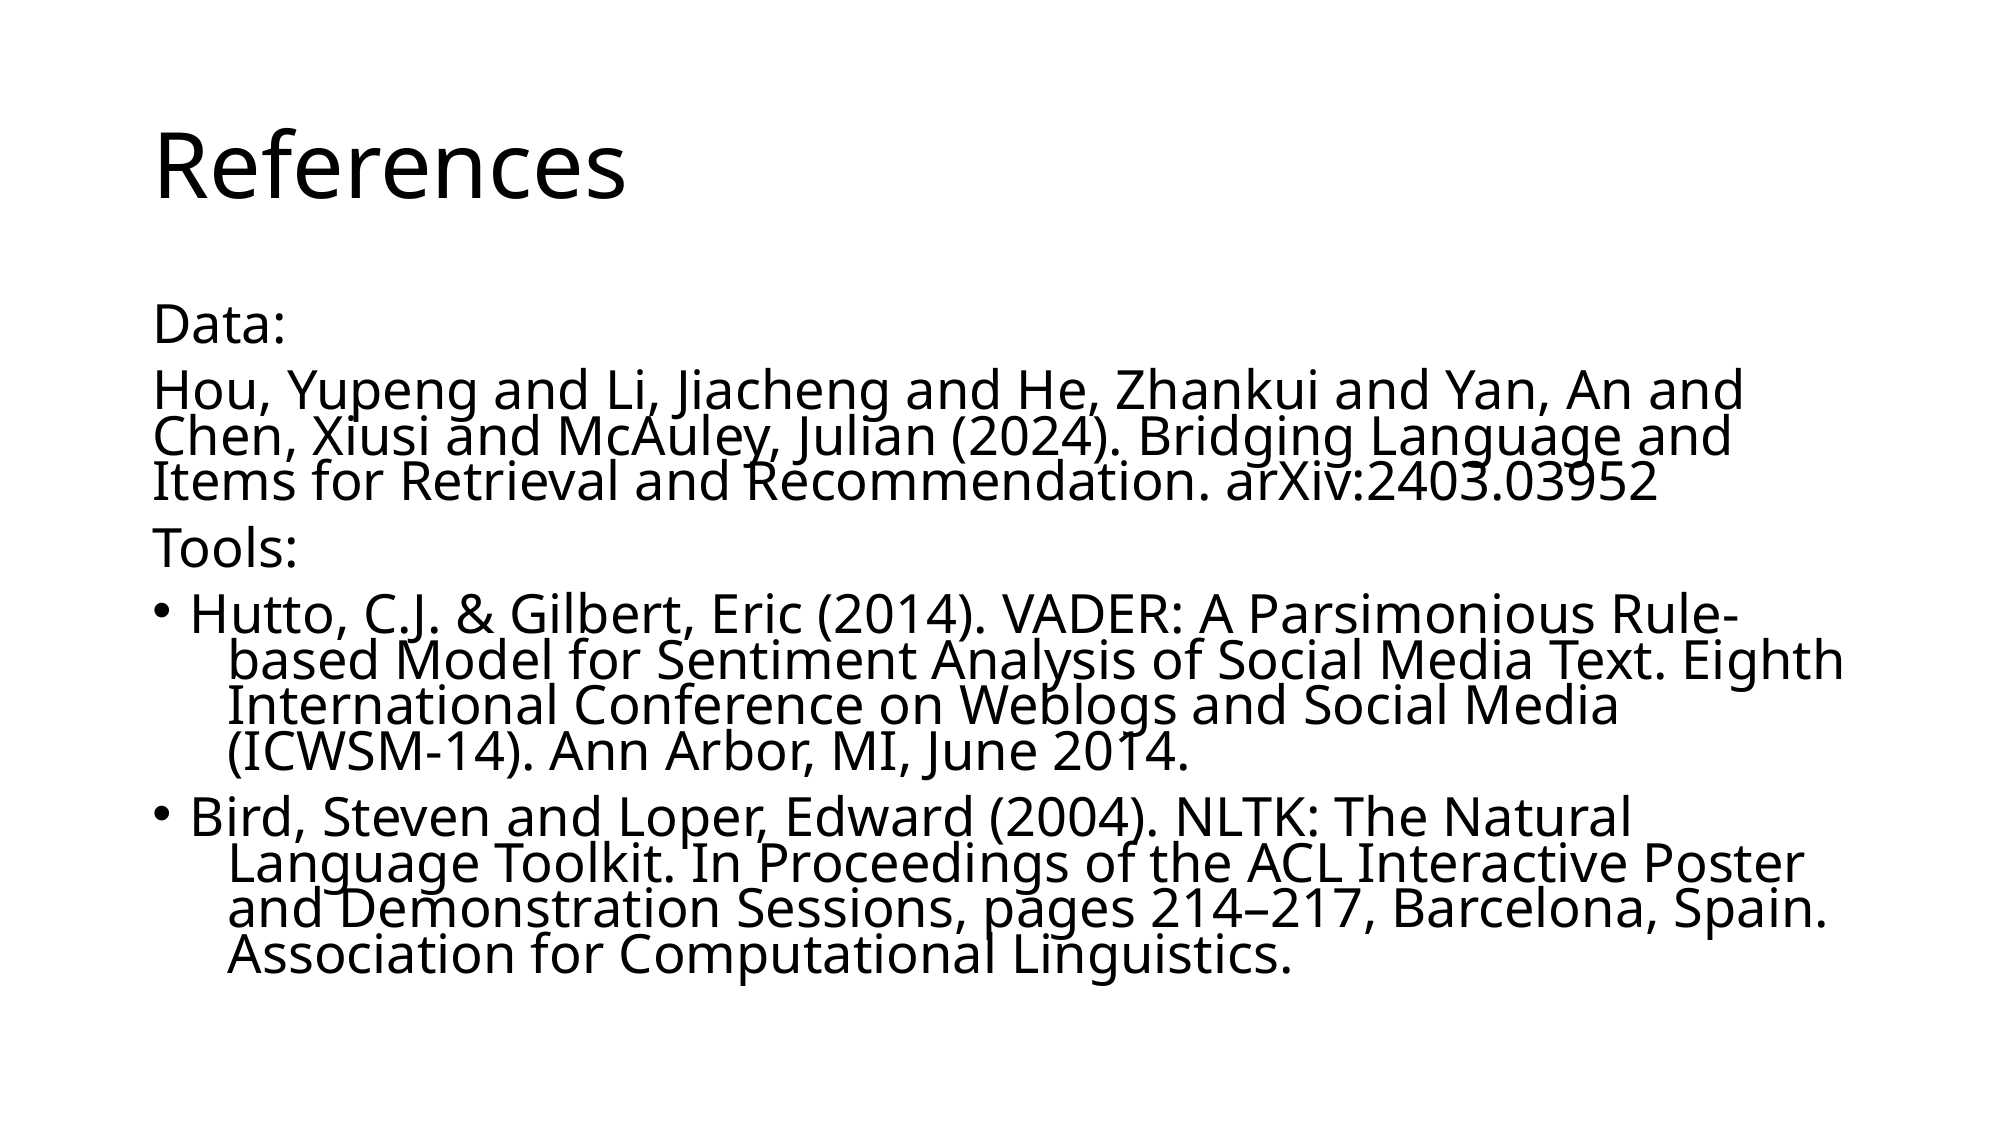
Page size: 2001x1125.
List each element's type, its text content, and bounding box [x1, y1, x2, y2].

list Data: Hou, Yupeng and Li, Jiacheng and He, Zhankui and Yan, An and Chen, Xiusi and McAuley, Julian (2024). Bridging Language and Items for Retrieval and Recommendation. arXiv:2403.03952 Tools: Hutto, C.J. & Gilbert, Eric (2014). VADER: A Parsimonious Rule-based Model for Sentiment Analysis of Social Media Text. Eighth International Conference on Weblogs and Social Media (ICWSM-14). Ann Arbor, MI, June 2014. Bird, Steven and Loper, Edward (2004). NLTK: The Natural Language Toolkit. In Proceedings of the ACL Interactive Poster and Demonstration Sessions, pages 214–217, Barcelona, Spain. Association for Computational Linguistics. [137, 299, 1863, 1014]
title References [137, 59, 1863, 278]
